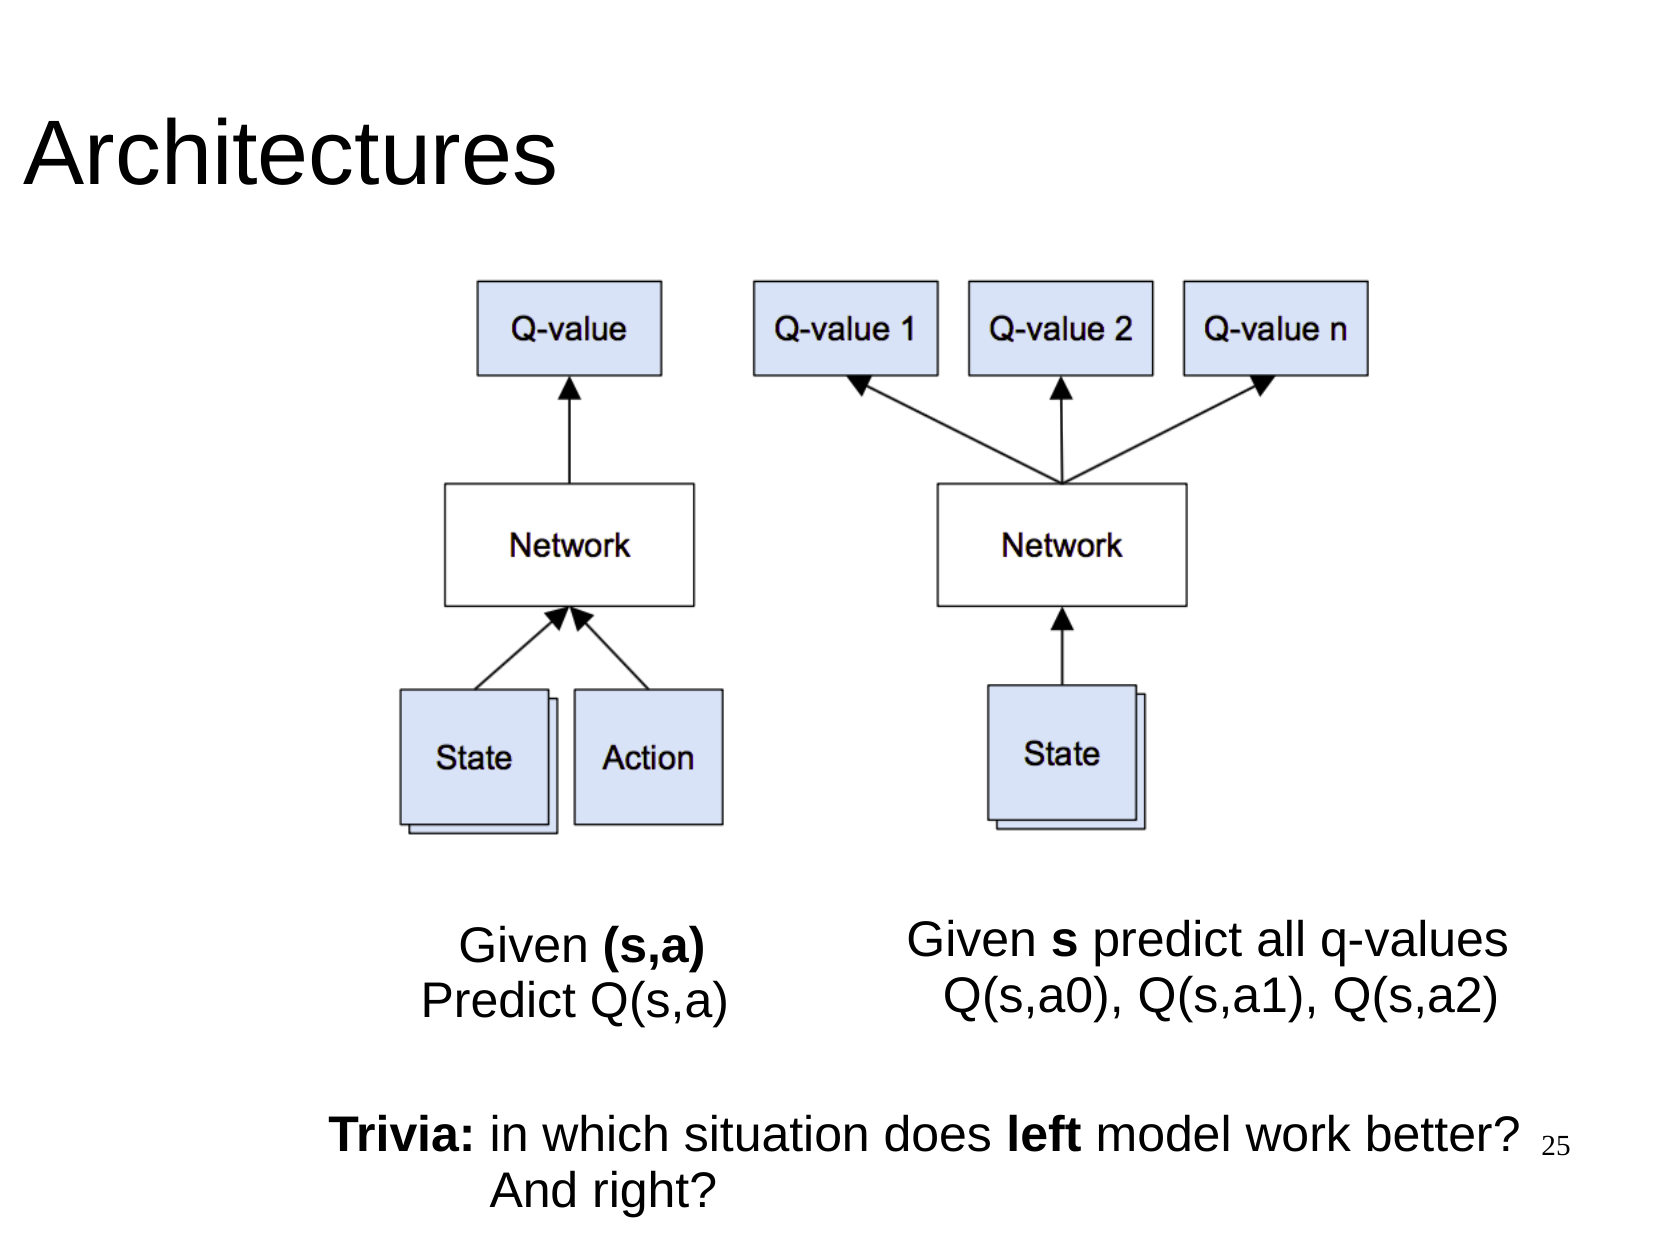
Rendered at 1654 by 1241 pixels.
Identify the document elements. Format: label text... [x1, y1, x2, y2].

text_box Given s predict all q-values Q(s,a0), Q(s,a1), Q(s,a2) [784, 904, 1561, 1066]
text_box Trivia: in which situation does left model work better? And right? [242, 1098, 1654, 1241]
picture [370, 258, 1466, 841]
text_box Given (s,a) Predict Q(s,a) [194, 909, 900, 1094]
title Architectures [23, 49, 1512, 257]
